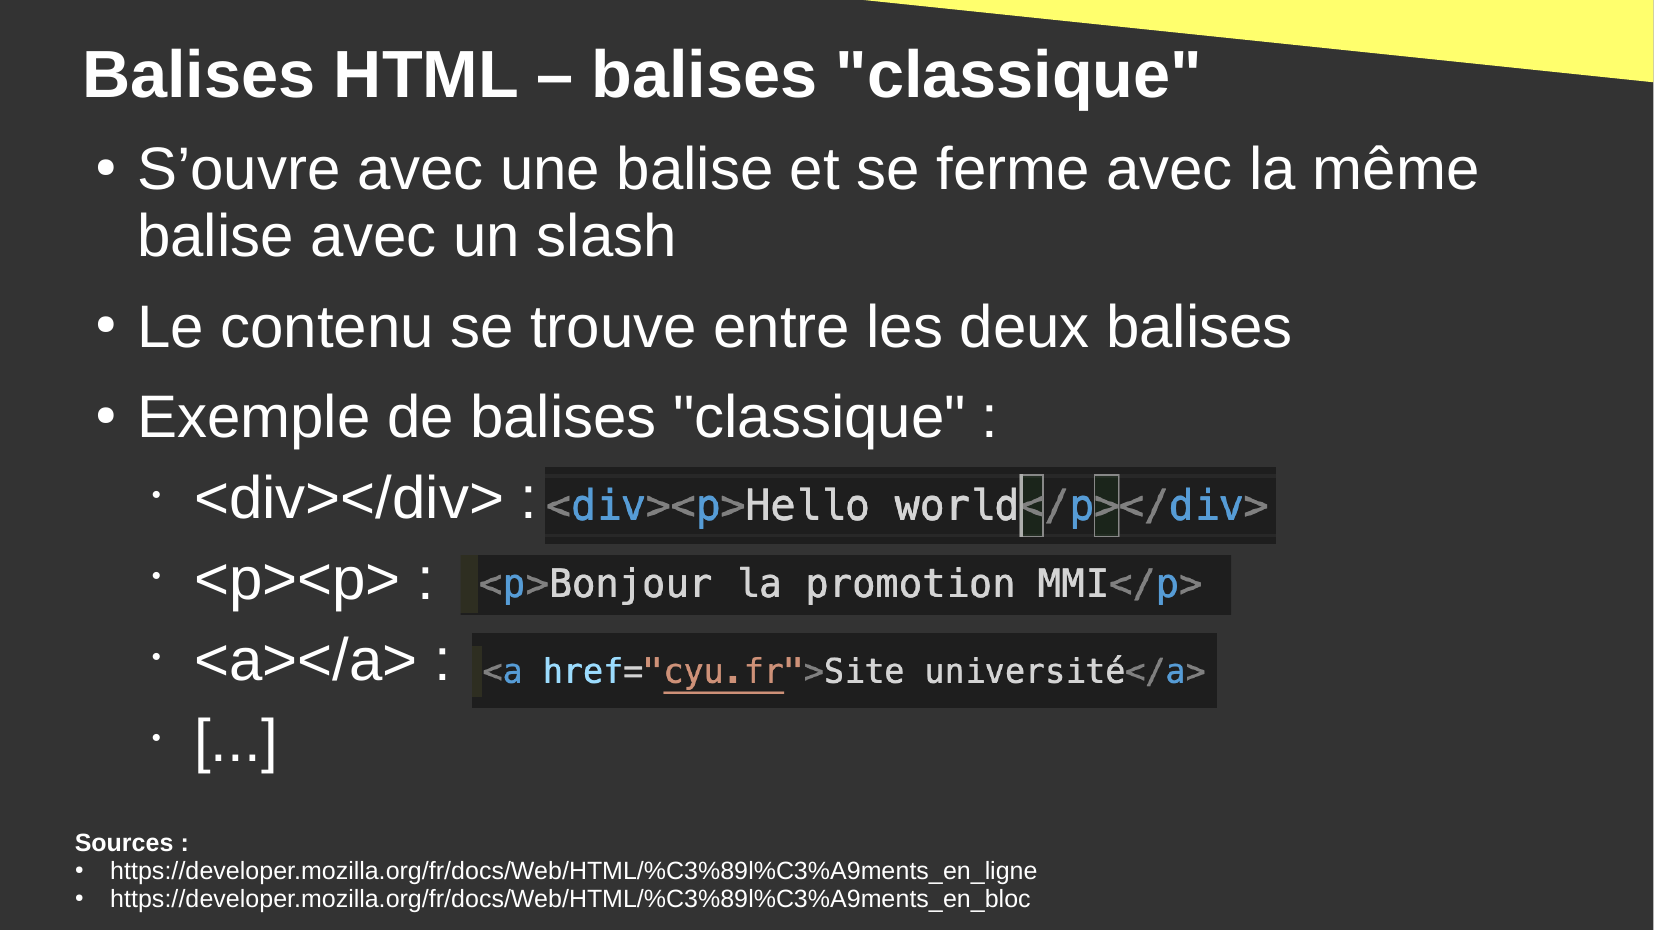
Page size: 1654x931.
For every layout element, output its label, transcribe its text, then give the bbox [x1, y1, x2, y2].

text_box [863, 0, 1654, 83]
picture [460, 555, 1232, 615]
text_box Sources : https://developer.mozilla.org/fr/docs/Web/HTML/%C3%89l%C3%A9ments_en_ligne https://developer.mozilla.org/fr/docs/Web/HTML/%C3%89l%C3%A9ments_en_bloc [59, 821, 1546, 920]
picture [472, 633, 1217, 708]
list S’ouvre avec une balise et se ferme avec la même balise avec un slash Le contenu se trouve entre les deux balises Exemple de balises "classique" : <div></div> : <p><p> : <a></a> : [...] [80, 135, 1620, 777]
title Balises HTML – balises "classique" [82, 37, 1571, 122]
picture [545, 467, 1276, 544]
